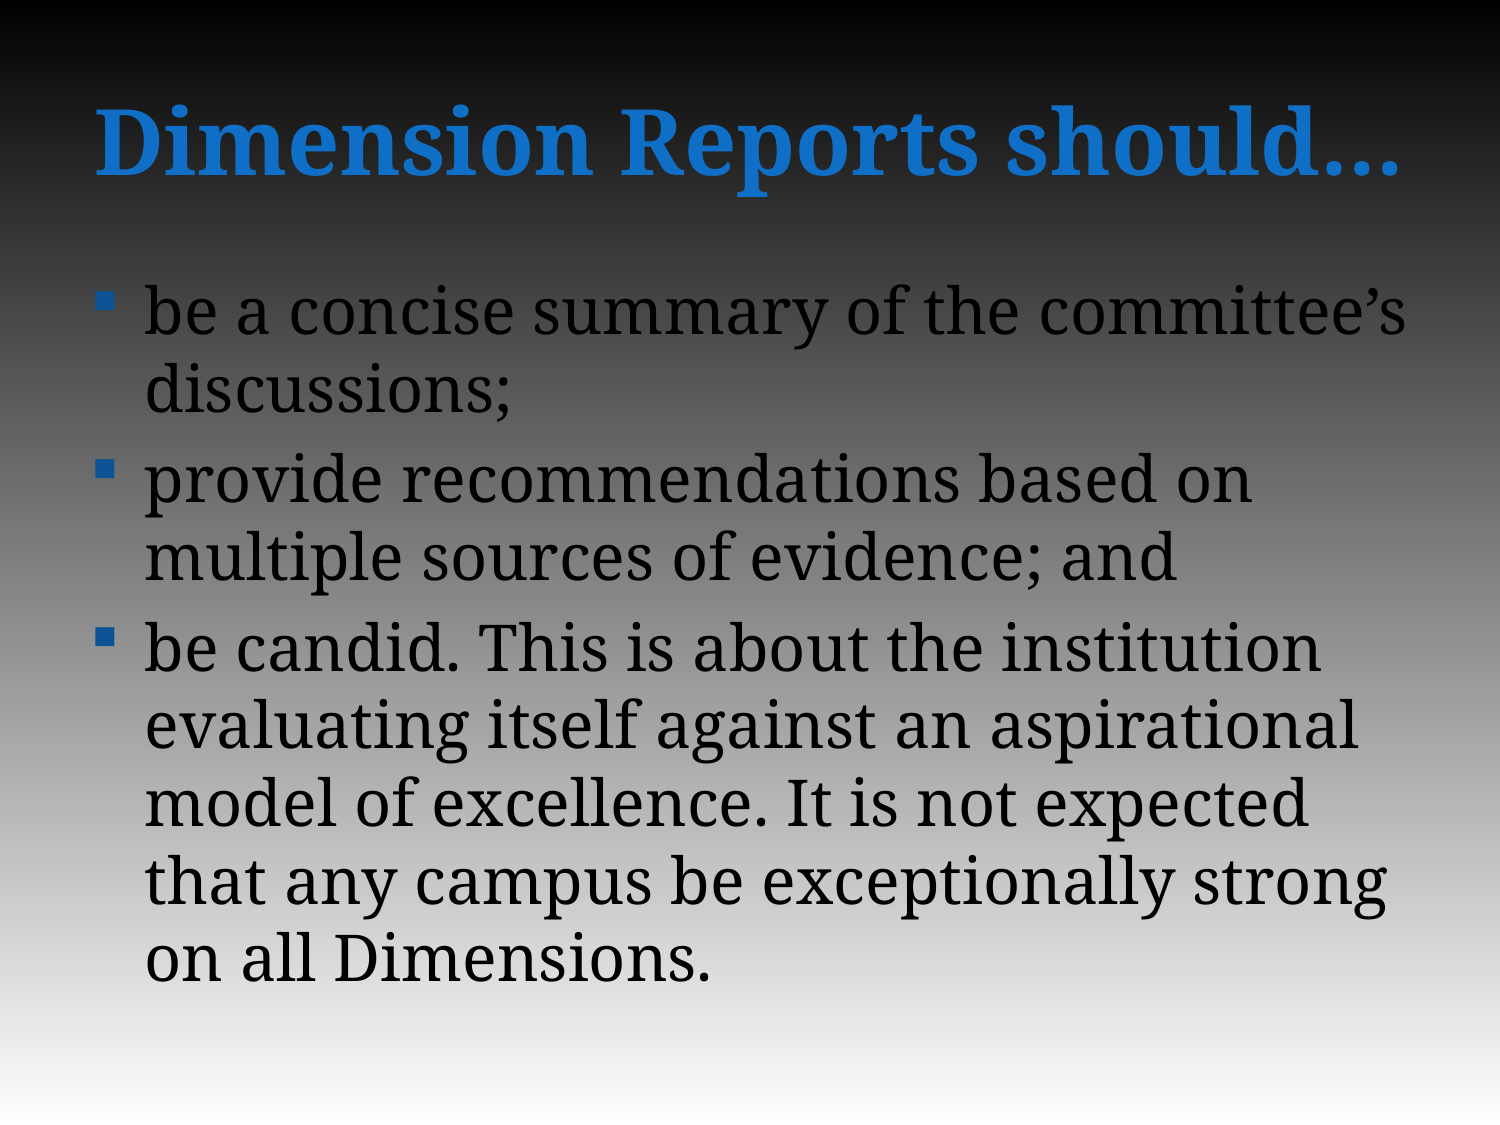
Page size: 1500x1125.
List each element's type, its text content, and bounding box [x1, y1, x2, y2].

title Dimension Reports should… [75, 45, 1425, 233]
list be a concise summary of the committee’s discussions; provide recommendations based on multiple sources of evidence; and be candid. This is about the institution evaluating itself against an aspirational model of excellence. It is not expected that any campus be exceptionally strong on all Dimensions. [75, 262, 1425, 1005]
